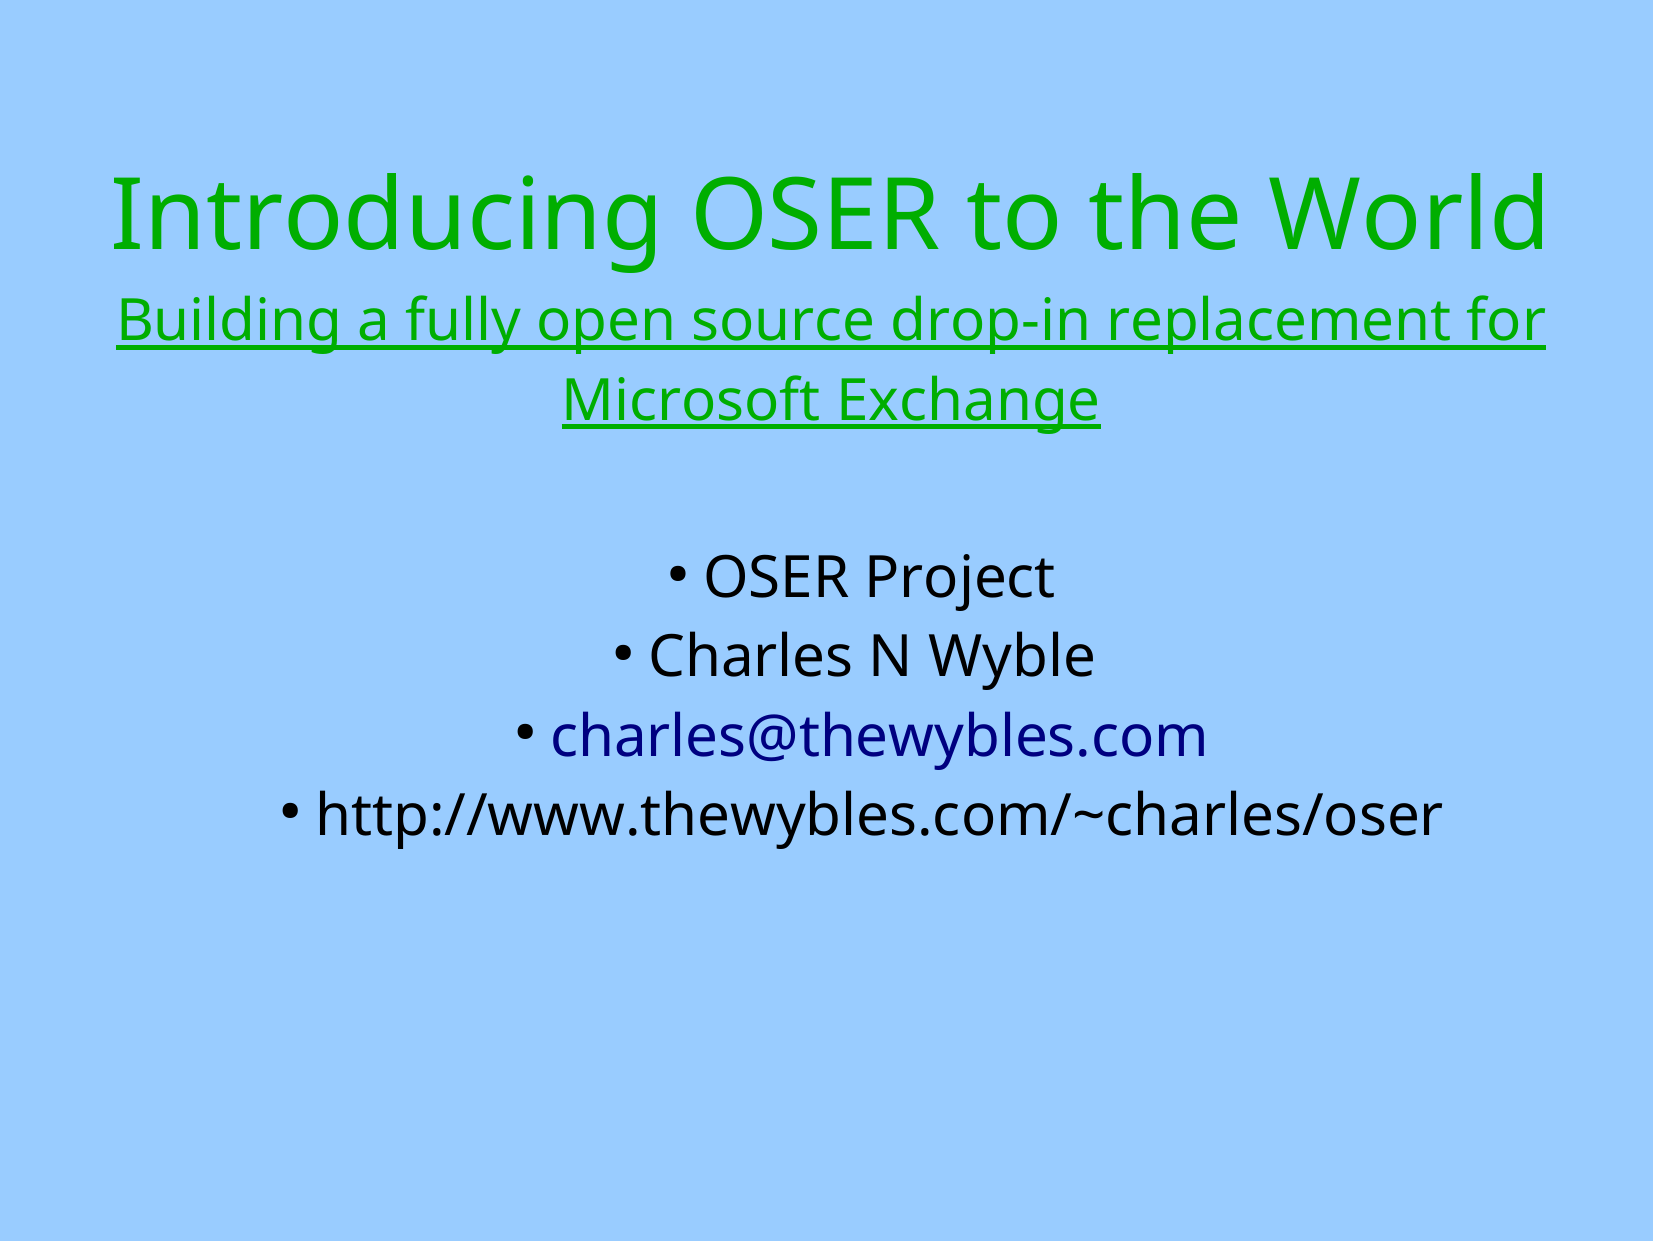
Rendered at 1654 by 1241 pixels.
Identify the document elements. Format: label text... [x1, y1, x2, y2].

title Introducing OSER to the World Building a fully open source drop-in replacement for Microsoft Exchange [87, 103, 1576, 476]
subtitle OSER Project Charles N Wyble charles@thewybles.com http://www.thewybles.com/~charles/oser [82, 284, 1571, 1104]
